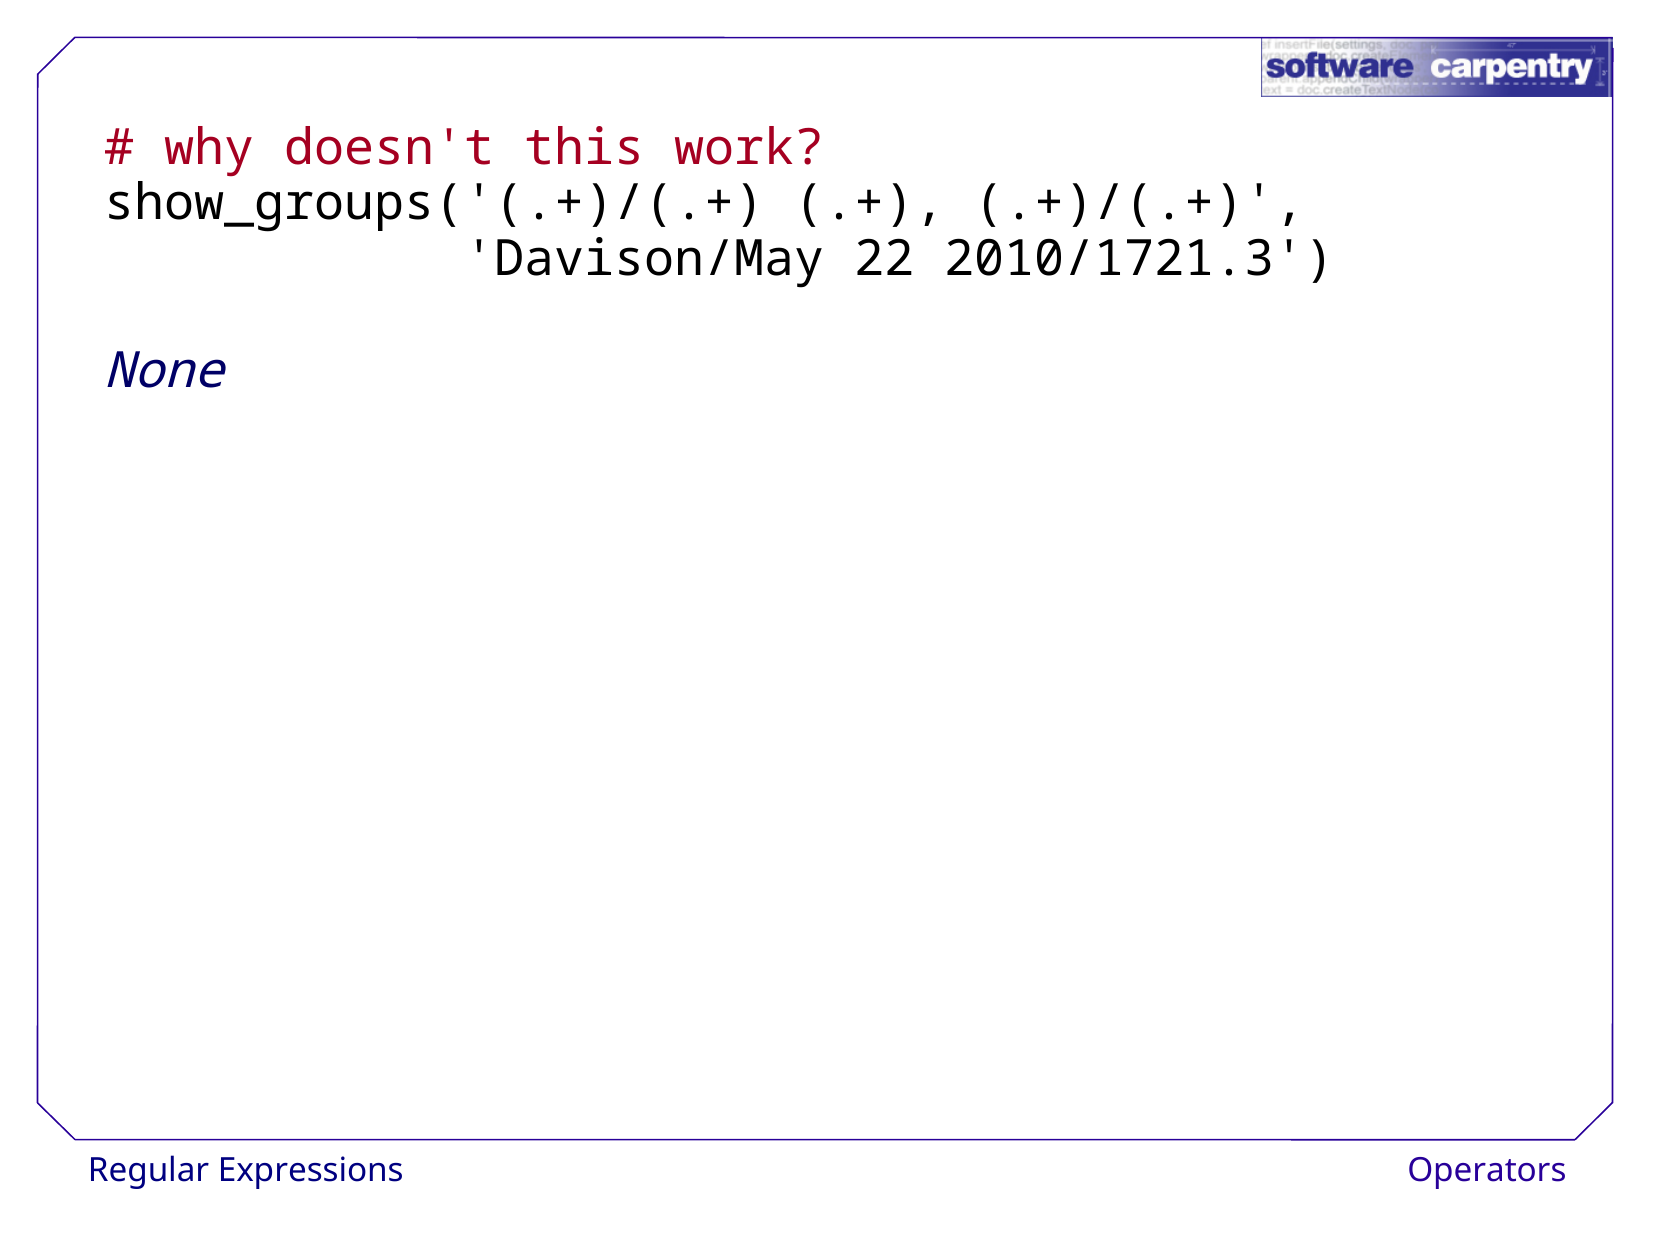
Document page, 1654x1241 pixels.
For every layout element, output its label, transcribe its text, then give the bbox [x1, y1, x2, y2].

picture [1261, 39, 1613, 97]
text_box # why doesn't this work? show_groups('(.+)/(.+) (.+), (.+)/(.+)', 'Davison/May 22 2010/1721.3') None [89, 112, 1512, 1074]
